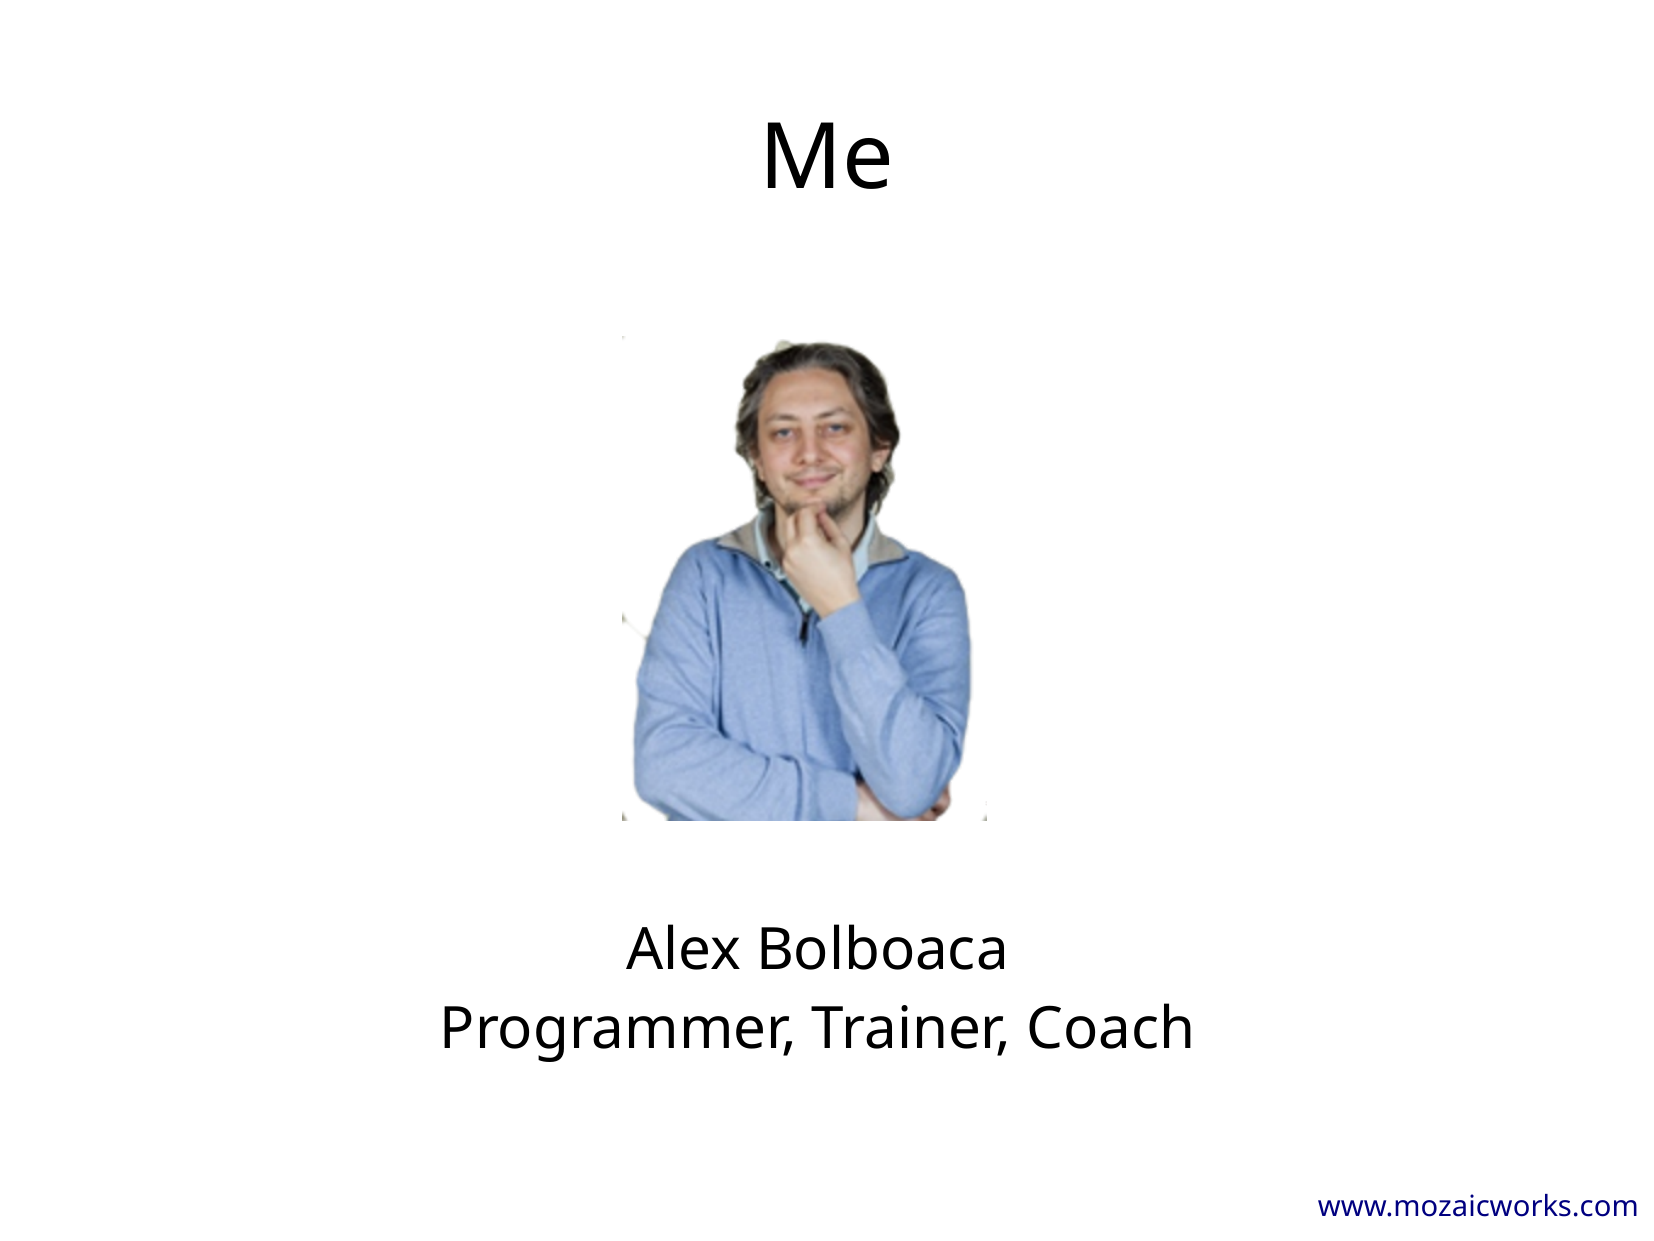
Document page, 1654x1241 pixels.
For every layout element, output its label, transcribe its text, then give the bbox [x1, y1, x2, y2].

title Me [82, 49, 1571, 257]
text_box www.mozaicworks.com [0, 1178, 1654, 1241]
text_box Alex Bolboaca Programmer, Trainer, Coach [0, 900, 1636, 1086]
picture [622, 336, 987, 821]
